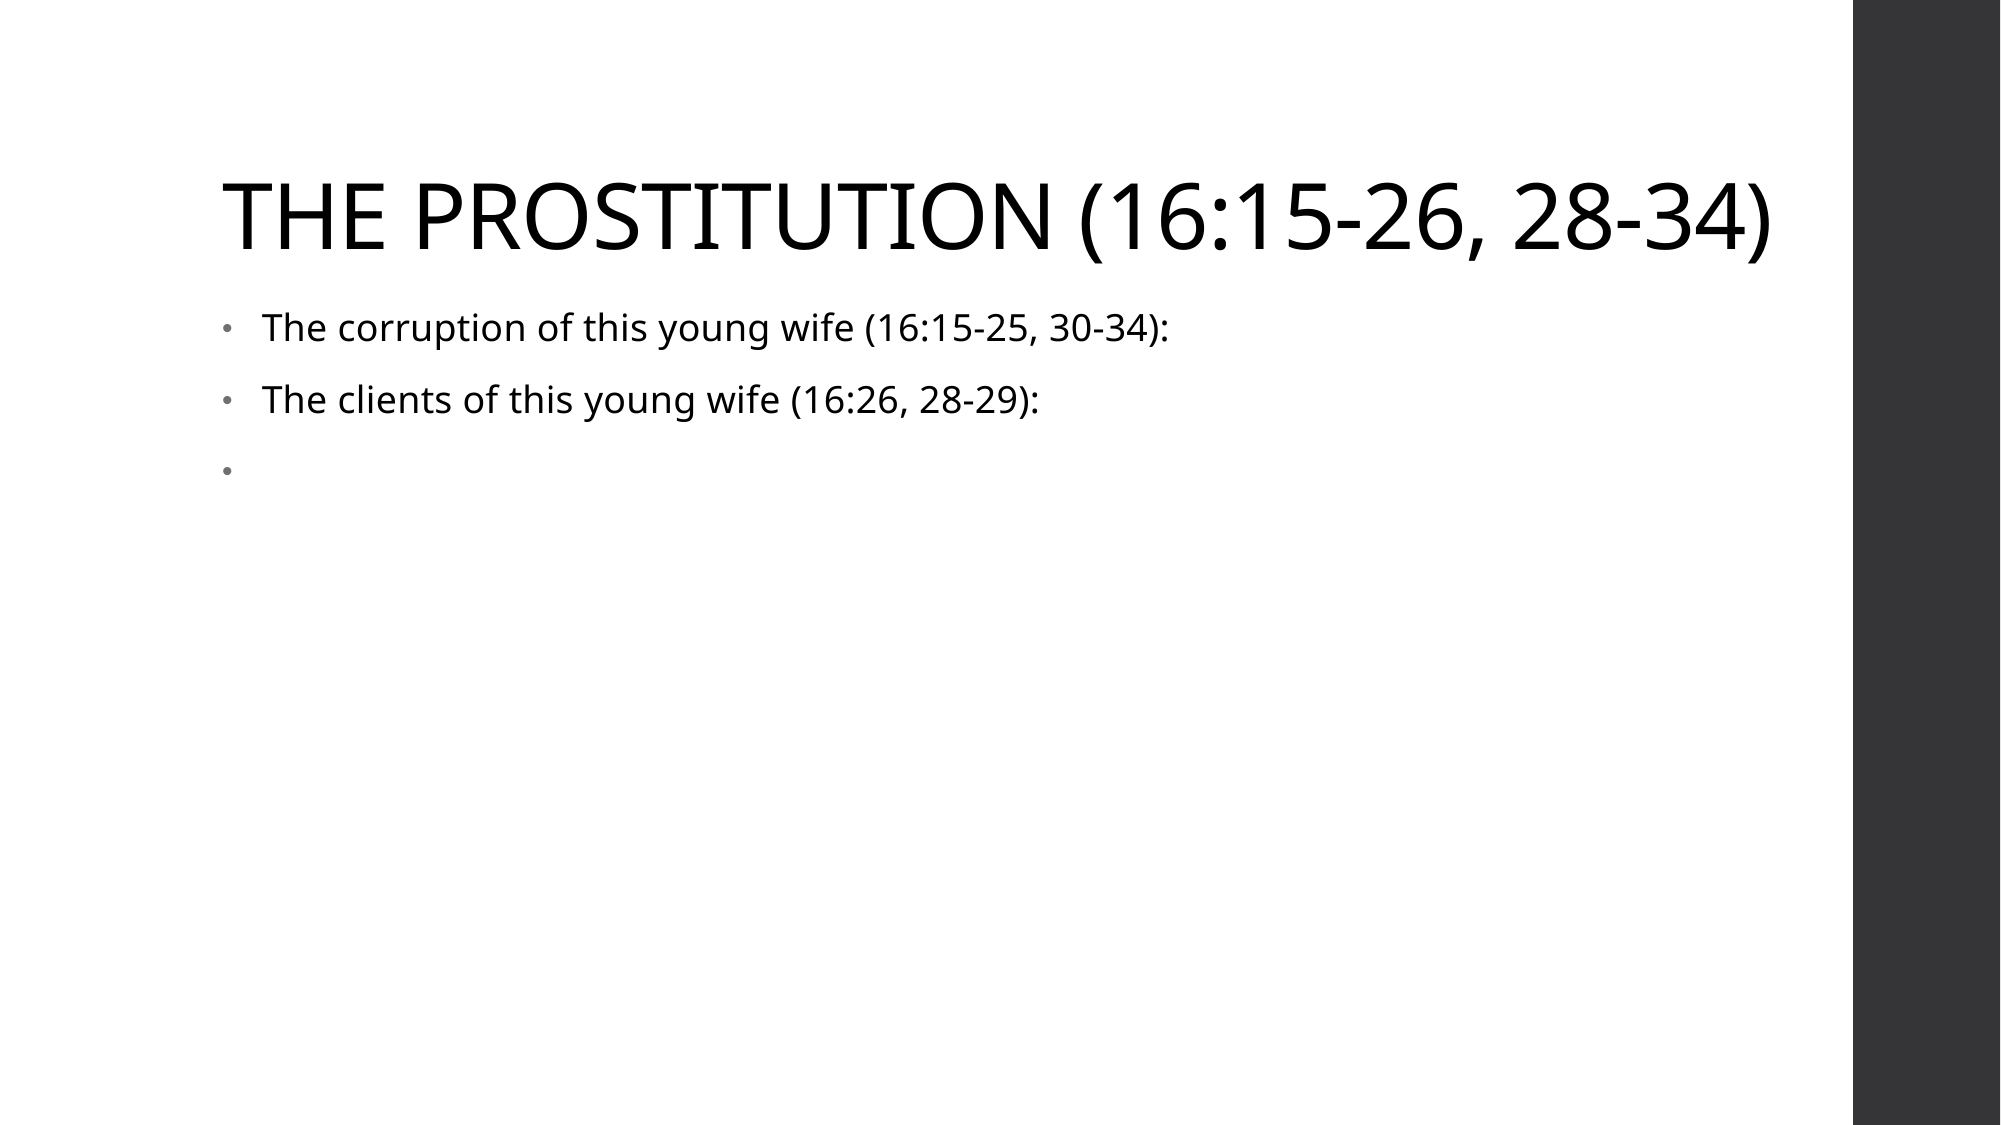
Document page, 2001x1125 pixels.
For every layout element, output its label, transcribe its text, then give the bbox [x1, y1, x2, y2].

list The corruption of this young wife (16:15-25, 30-34): The clients of this young wife (16:26, 28-29): [206, 299, 1617, 1014]
title THE PROSTITUTION (16:15-26, 28-34) [206, 60, 1797, 278]
